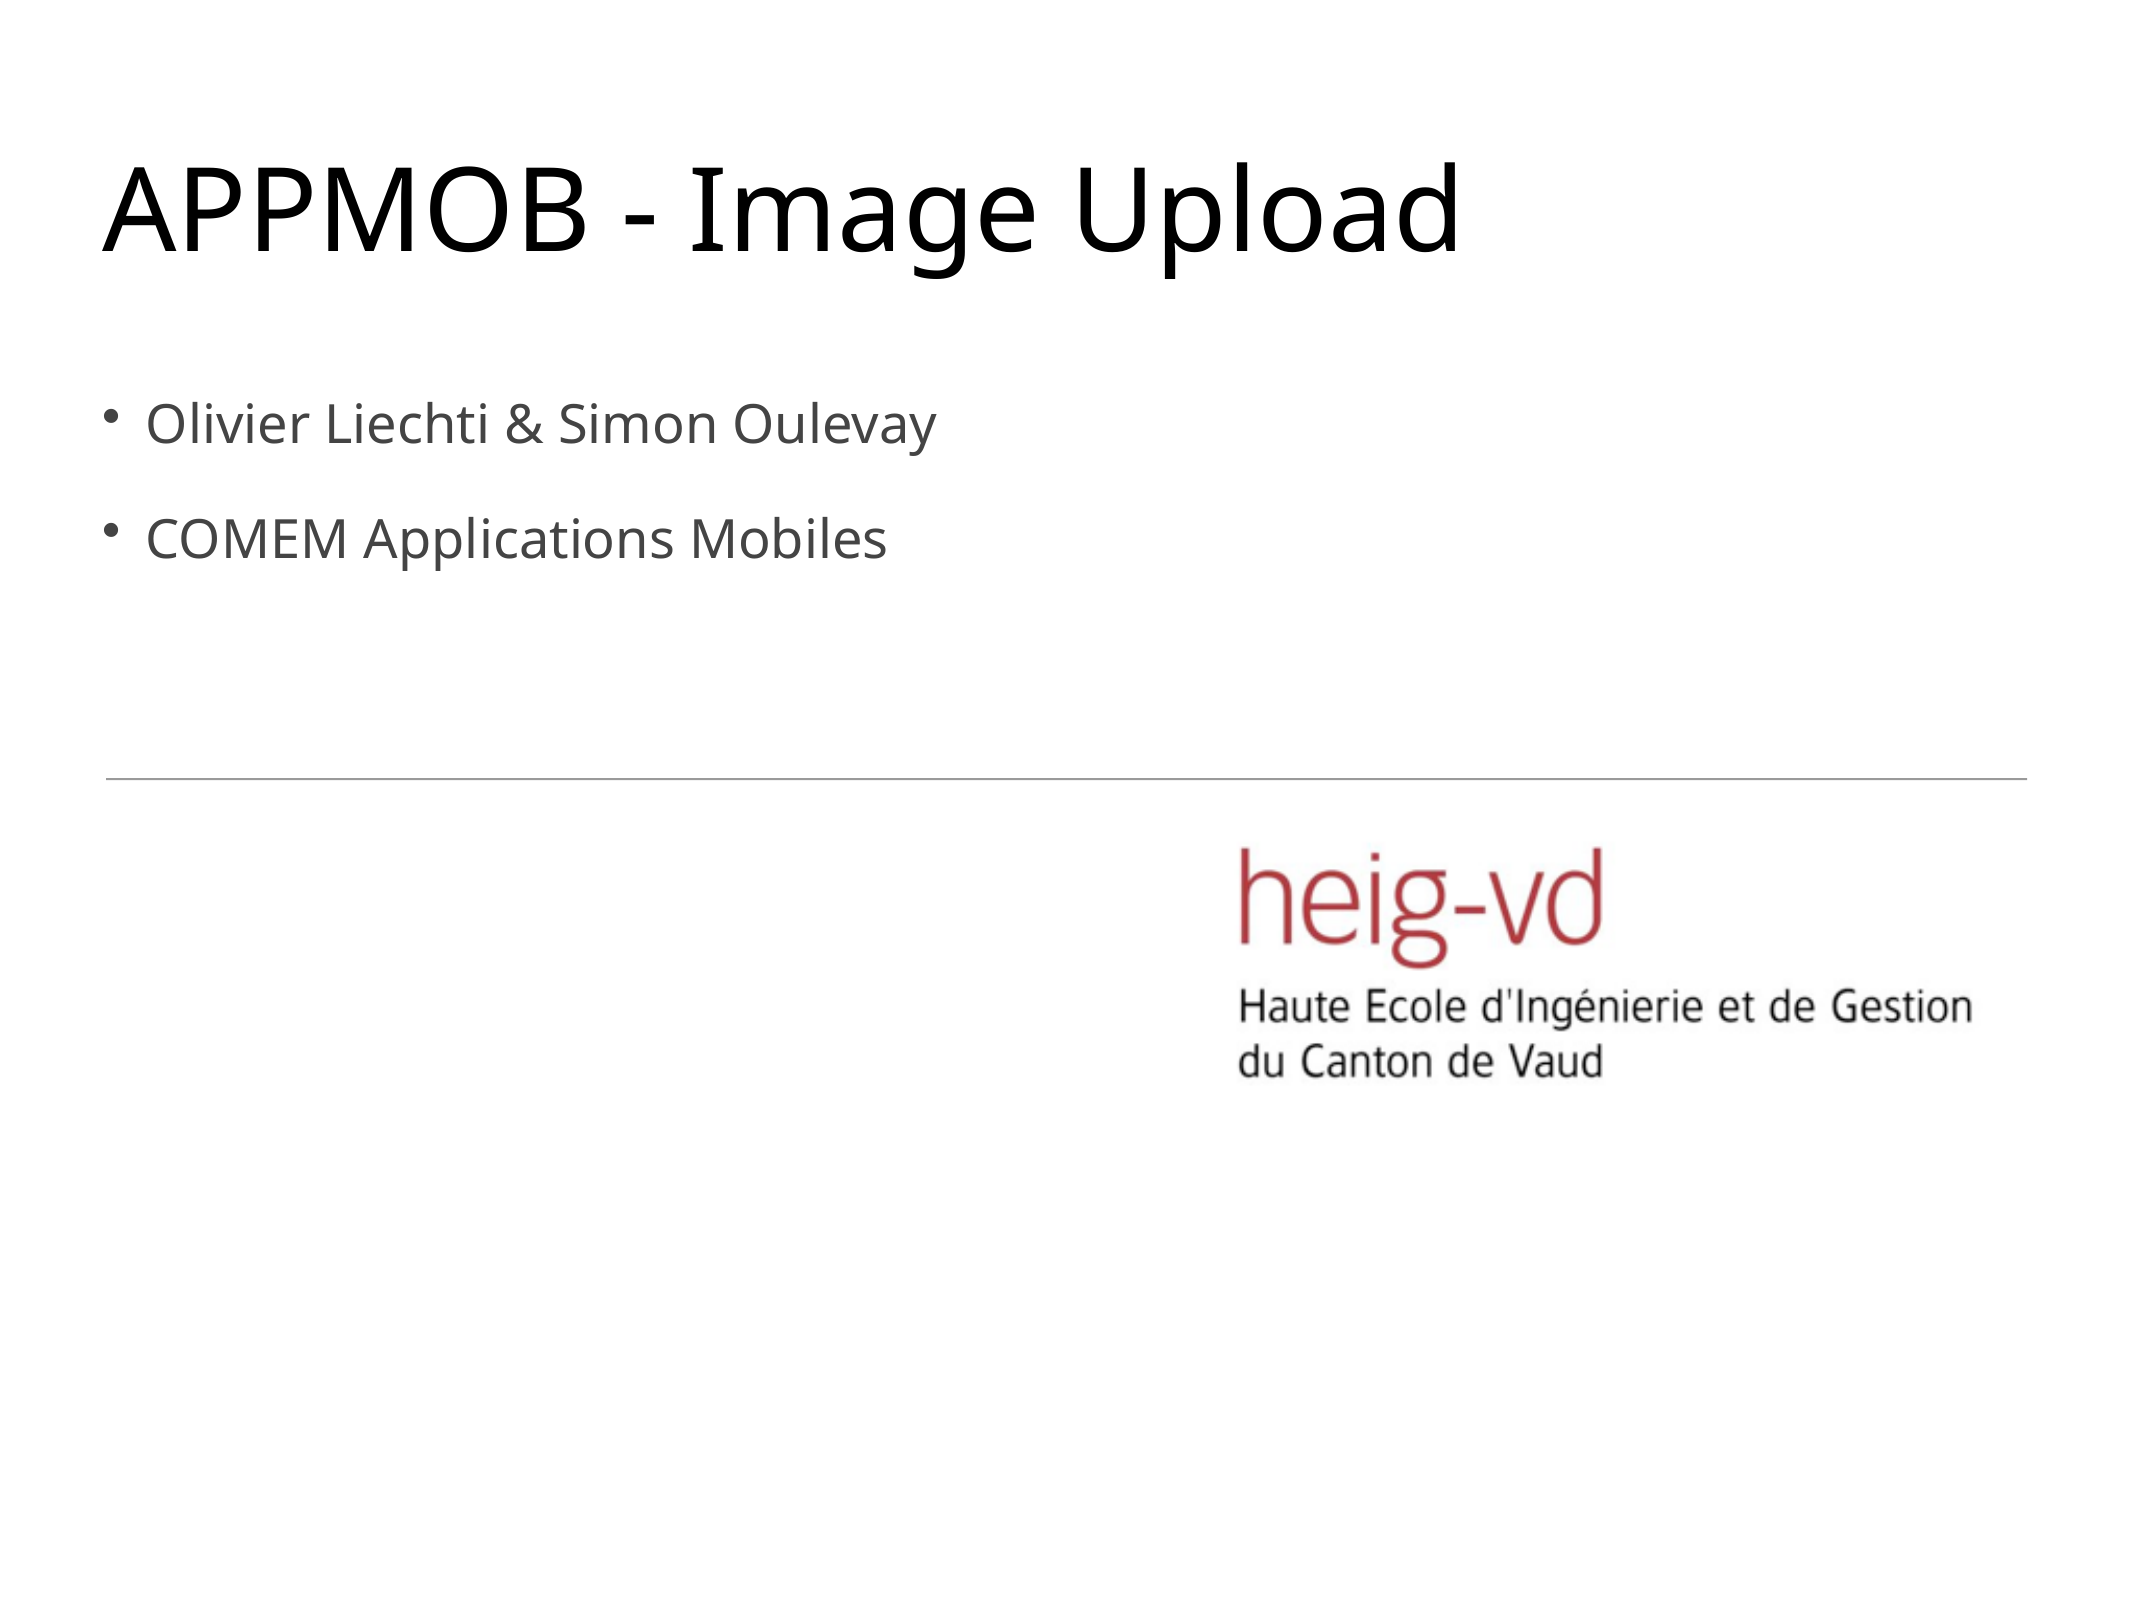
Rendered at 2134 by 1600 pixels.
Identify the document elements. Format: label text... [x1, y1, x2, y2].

subtitle Olivier Liechti & Simon Oulevay COMEM Applications Mobiles [93, 381, 2040, 1459]
title APPMOB - Image Upload [93, 54, 2040, 284]
